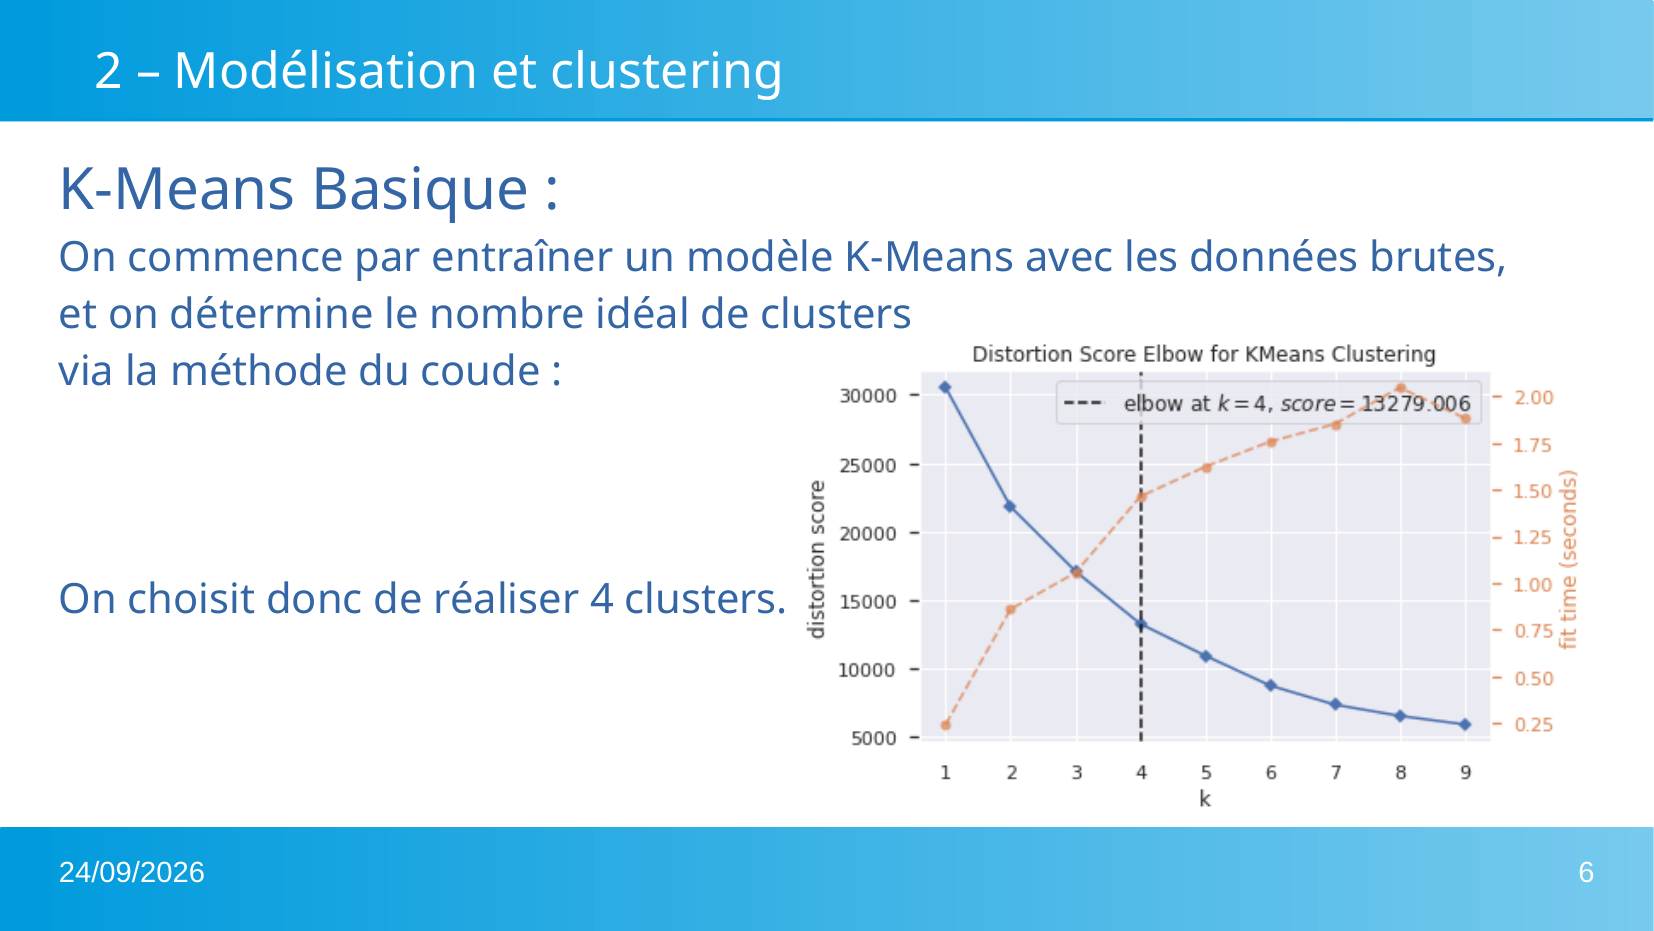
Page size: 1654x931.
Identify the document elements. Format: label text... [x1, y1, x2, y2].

title K-Means Basique : On commence par entraîner un modèle K-Means avec les données brutes, et on détermine le nombre idéal de clusters via la méthode du coude : On choisit donc de réaliser 4 clusters. [59, 147, 1565, 841]
picture [797, 333, 1595, 823]
title 2 – Modélisation et clustering [59, 29, 1595, 108]
